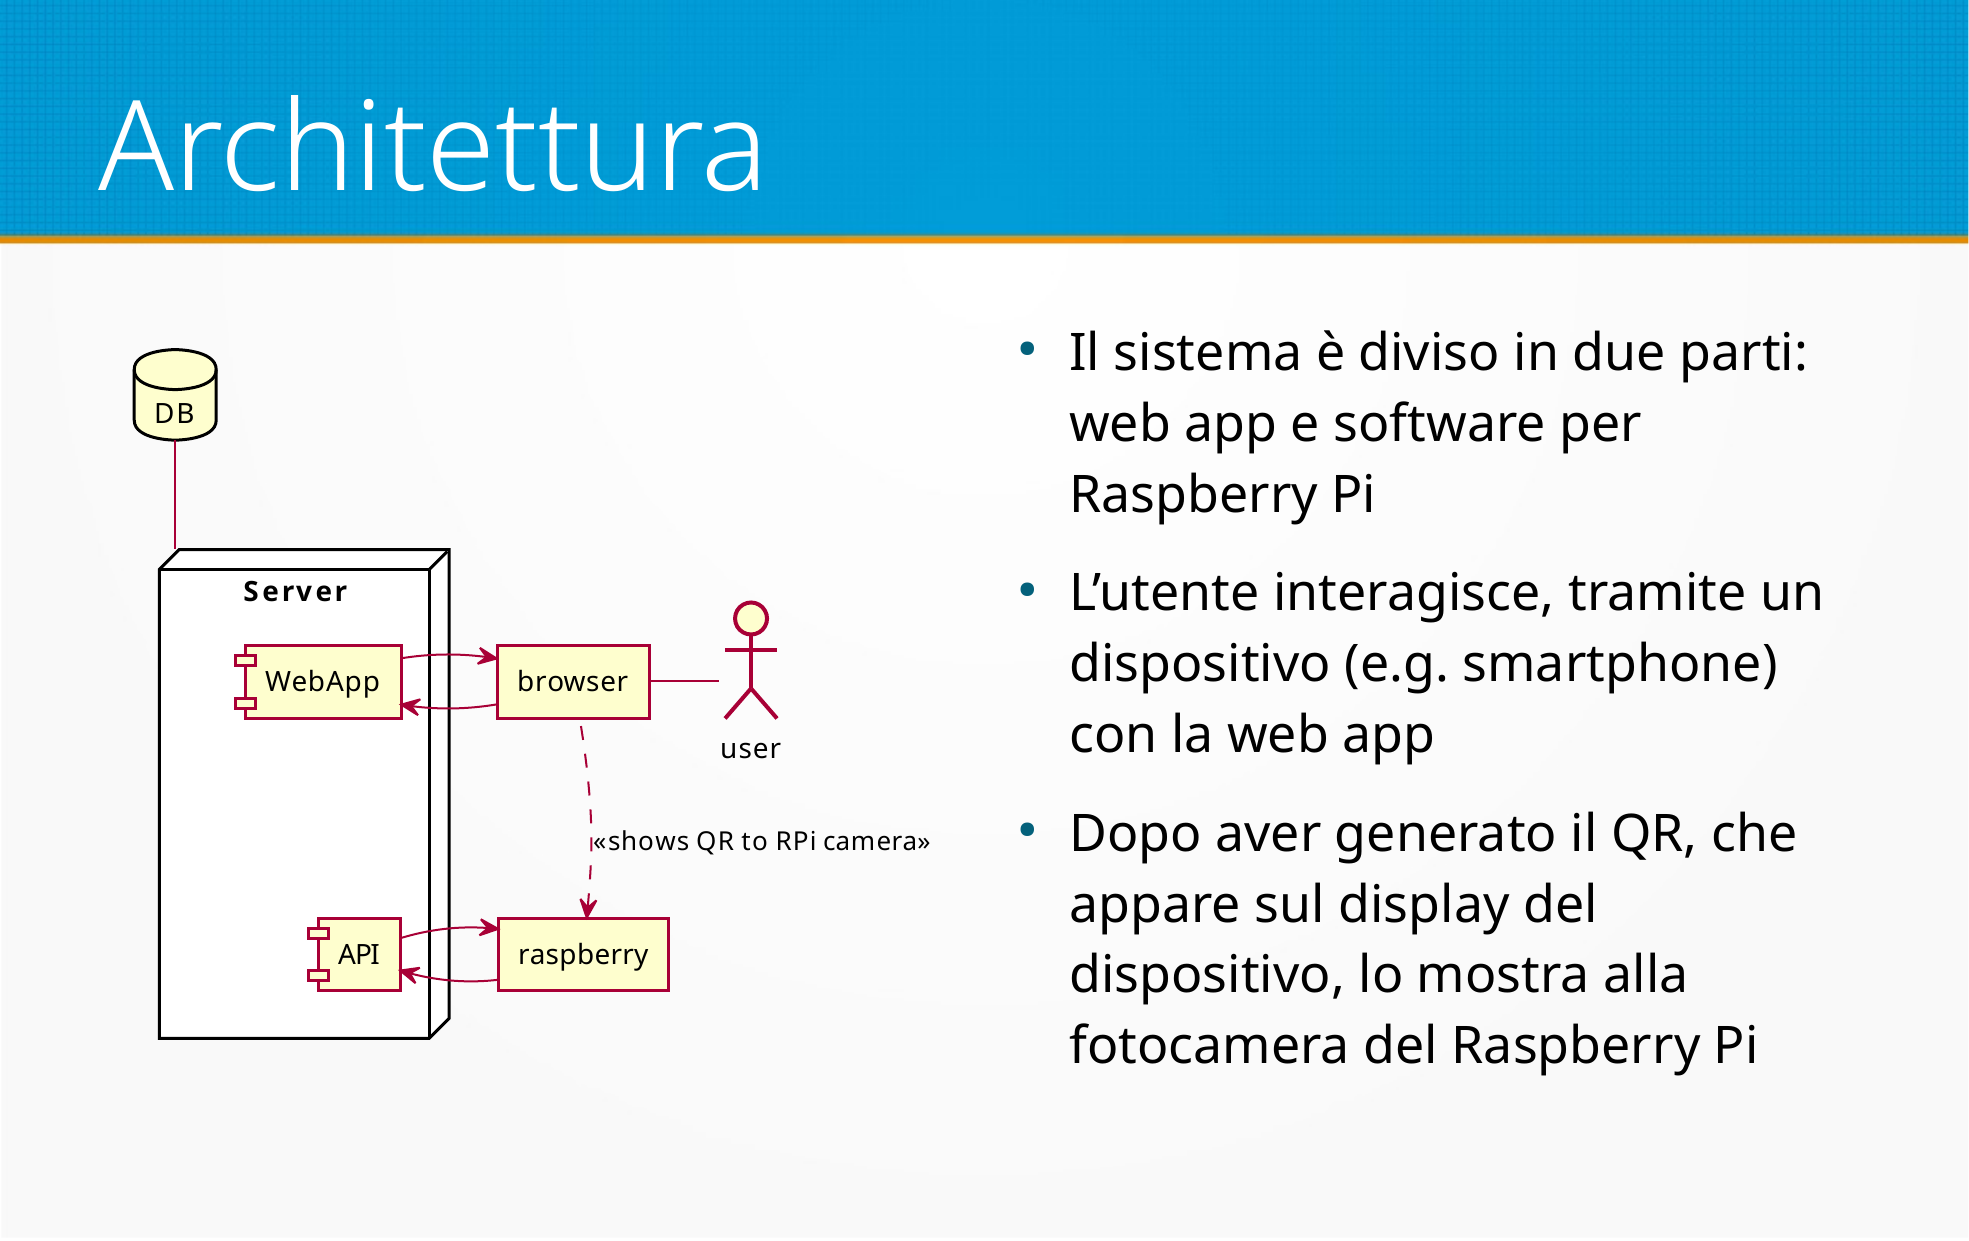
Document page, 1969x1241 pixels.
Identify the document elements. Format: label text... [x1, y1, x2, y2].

list Il sistema è diviso in due parti: web app e software per Raspberry Pi L’utente interagisce, tramite un dispositivo (e.g. smartphone) con la web app Dopo aver generato il QR, che appare sul display del dispositivo, lo mostra alla fotocamera del Raspberry Pi [1001, 315, 1861, 1081]
picture [0, 233, 1969, 1241]
title Architettura [98, 19, 1870, 227]
